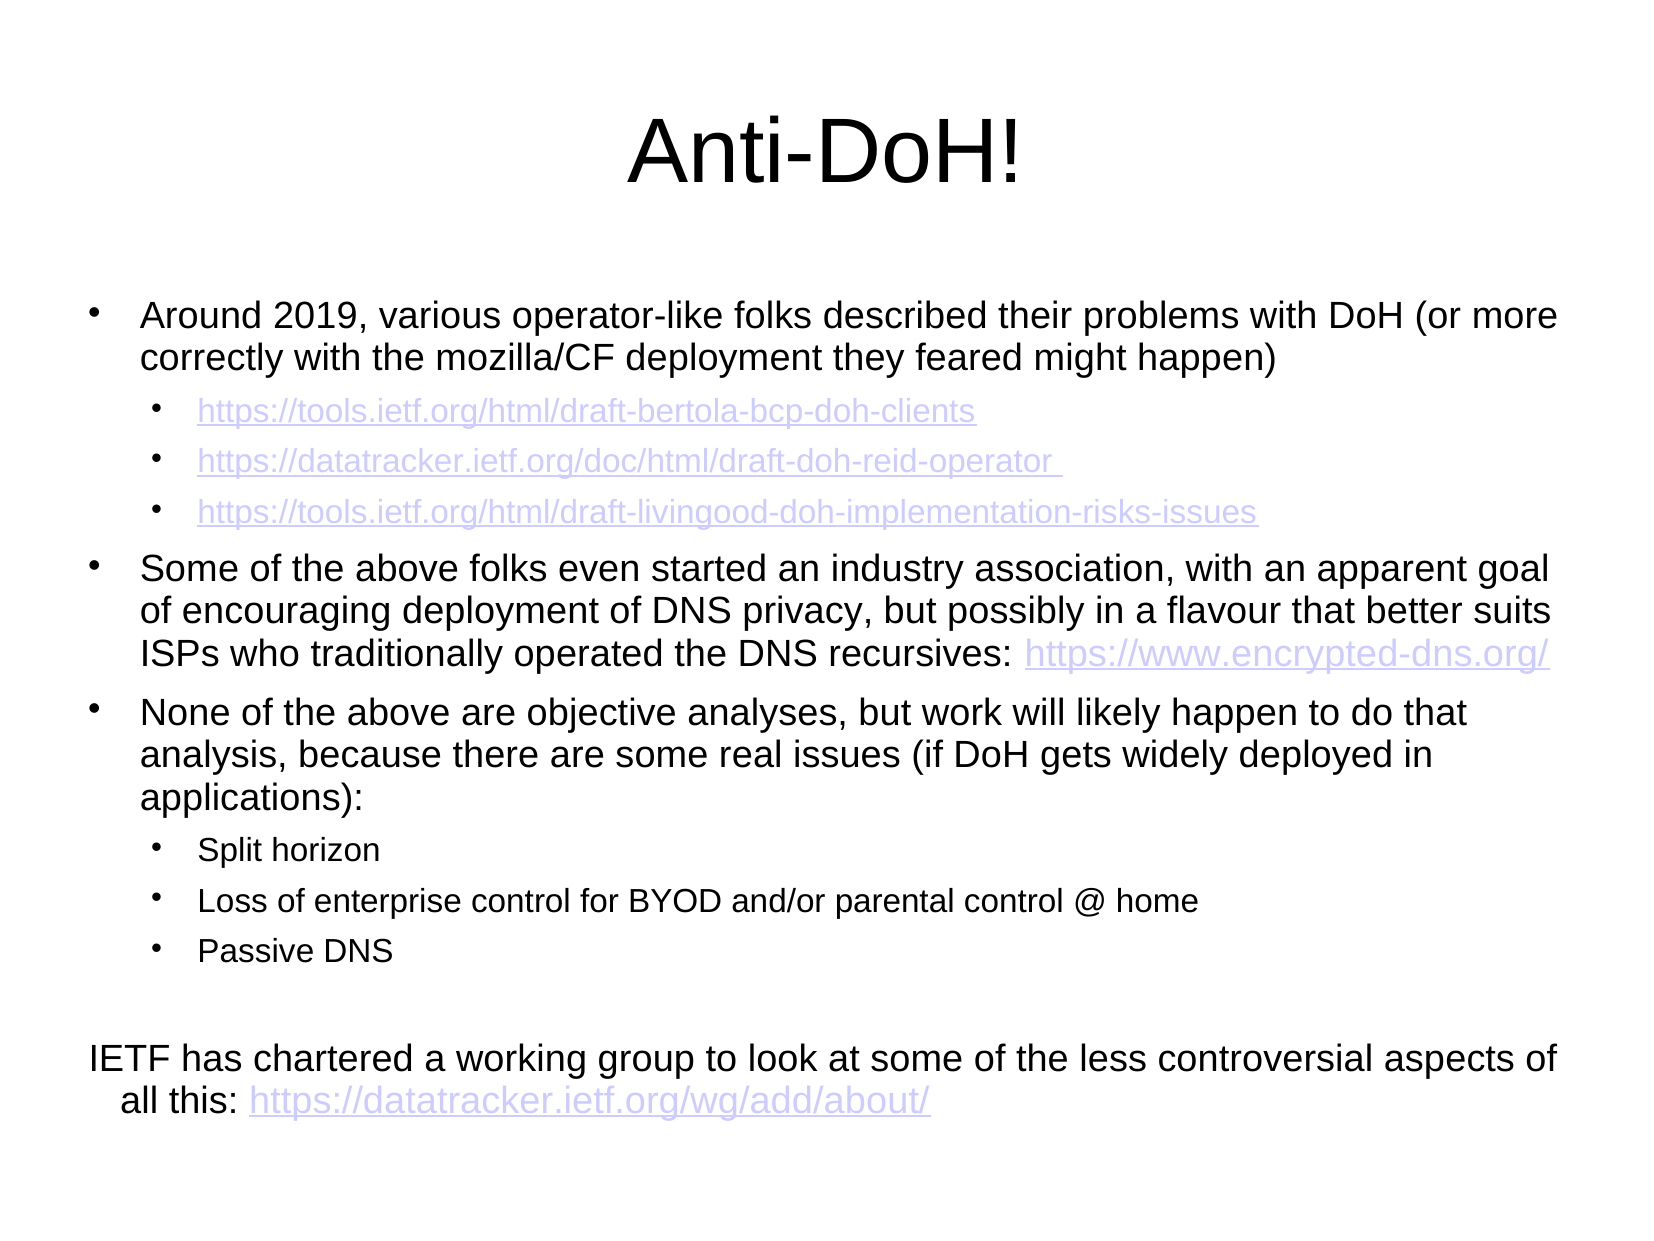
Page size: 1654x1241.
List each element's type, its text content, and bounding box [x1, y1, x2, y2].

title Anti-DoH! [82, 49, 1570, 256]
list Around 2019, various operator-like folks described their problems with DoH (or more correctly with the mozilla/CF deployment they feared might happen) https://tools.ietf.org/html/draft-bertola-bcp-doh-clients https://datatracker.ietf.org/doc/html/draft-doh-reid-operator https://tools.ietf.org/html/draft-livingood-doh-implementation-risks-issues Some of the above folks even started an industry association, with an apparent goal of encouraging deployment of DNS privacy, but possibly in a flavour that better suits ISPs who traditionally operated the DNS recursives: https://www.encrypted-dns.org/ None of the above are objective analyses, but work will likely happen to do that analysis, because there are some real issues (if DoH gets widely deployed in applications): Split horizon Loss of enterprise control for BYOD and/or parental control @ home Passive DNS IETF has chartered a working group to look at some of the less controversial aspects of all this: https://datatracker.ietf.org/wg/add/about/ [88, 290, 1575, 1154]
